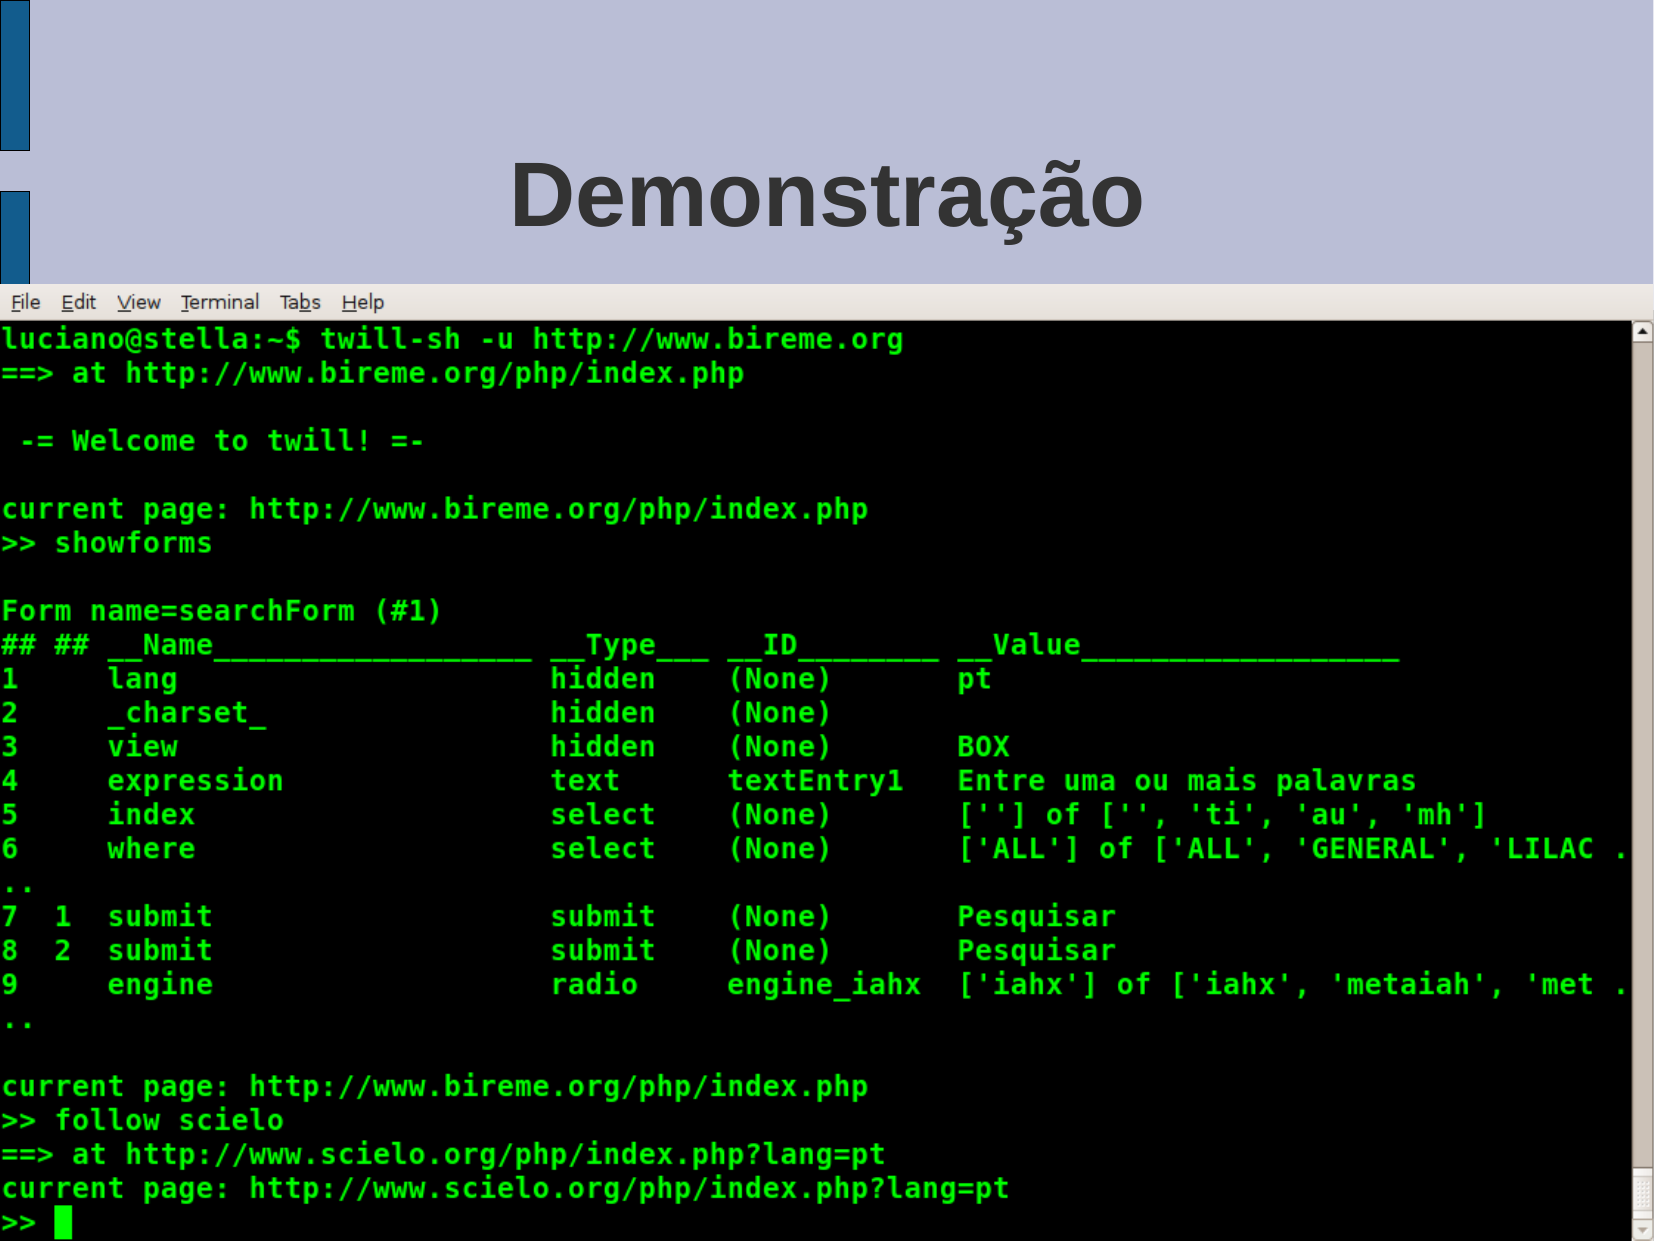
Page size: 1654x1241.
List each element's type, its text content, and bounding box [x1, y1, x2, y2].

picture [0, 284, 1654, 1241]
title Demonstração [121, 91, 1534, 284]
